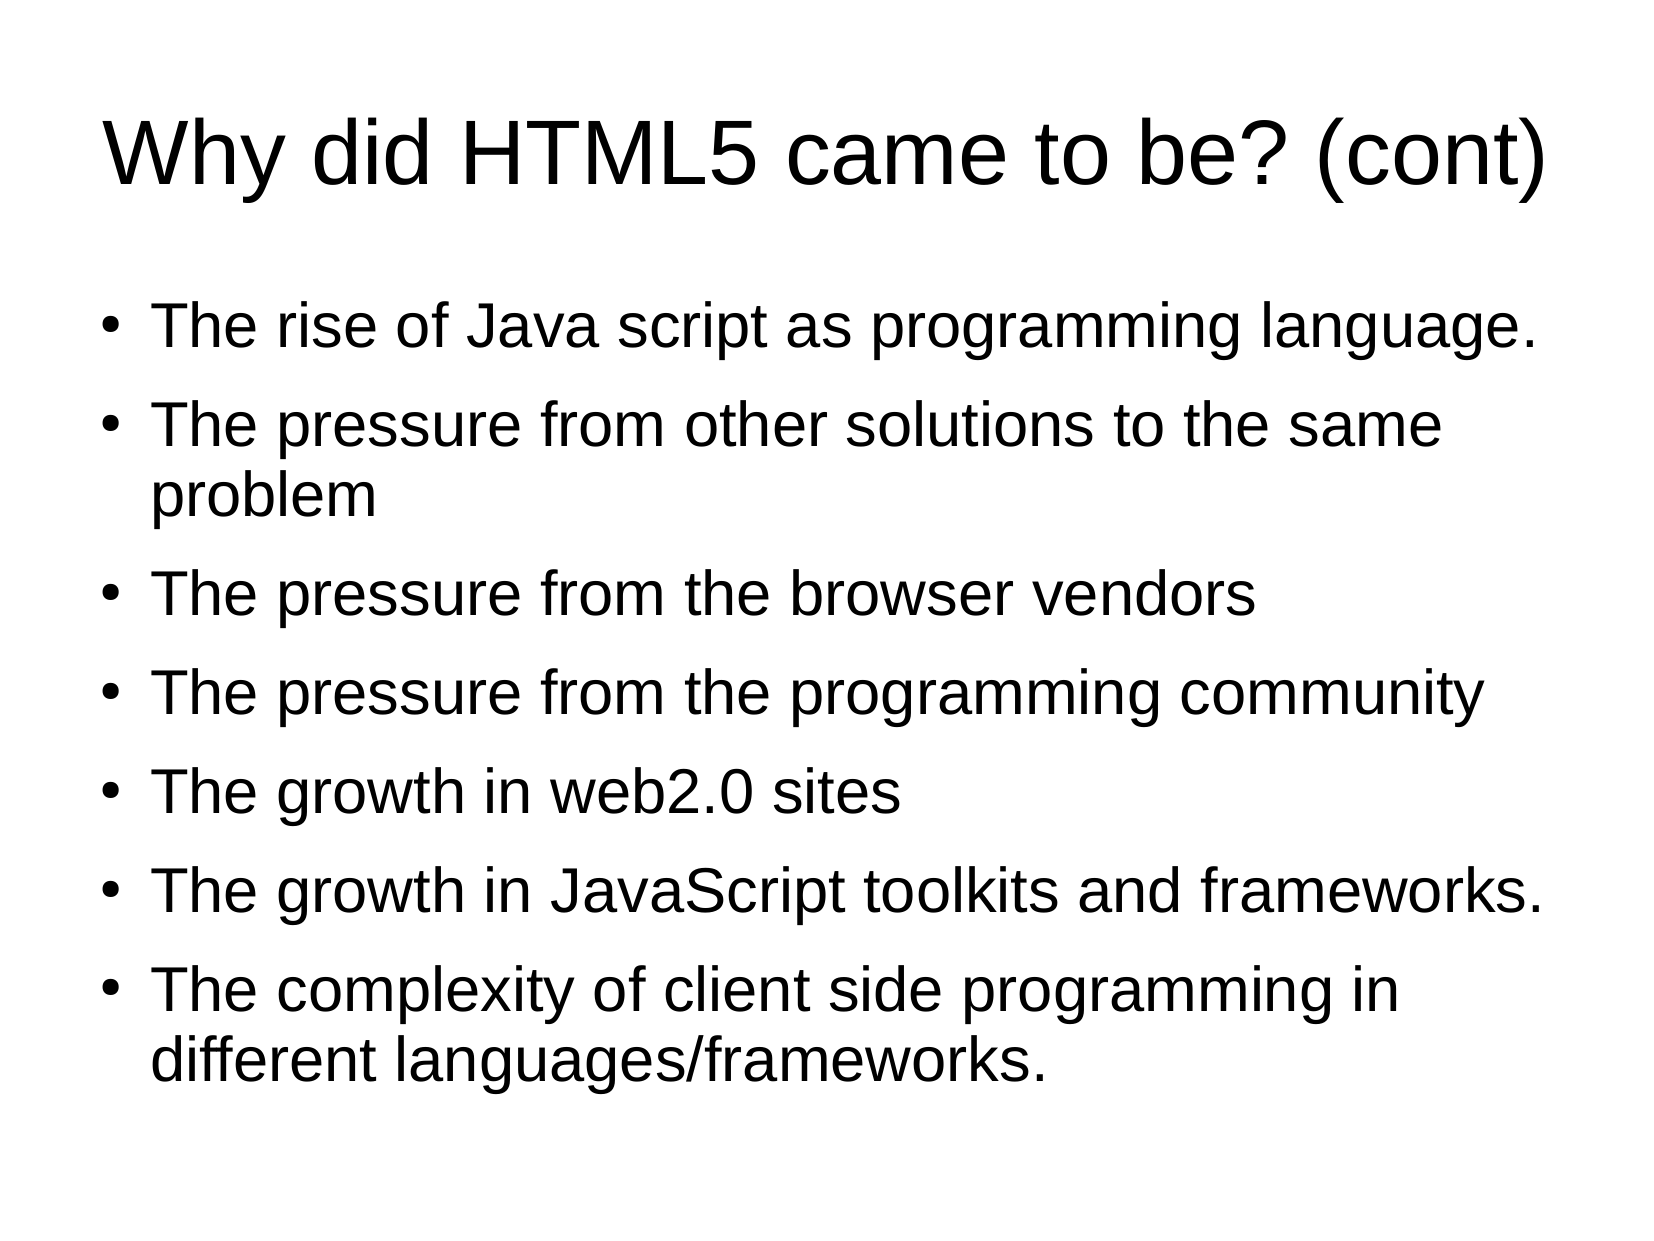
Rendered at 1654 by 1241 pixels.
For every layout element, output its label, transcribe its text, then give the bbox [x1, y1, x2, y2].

title Why did HTML5 came to be? (cont) [82, 49, 1571, 257]
list The rise of Java script as programming language. The pressure from other solutions to the same problem The pressure from the browser vendors The pressure from the programming community The growth in web2.0 sites The growth in JavaScript toolkits and frameworks. The complexity of client side programming in different languages/frameworks. [82, 290, 1571, 1109]
